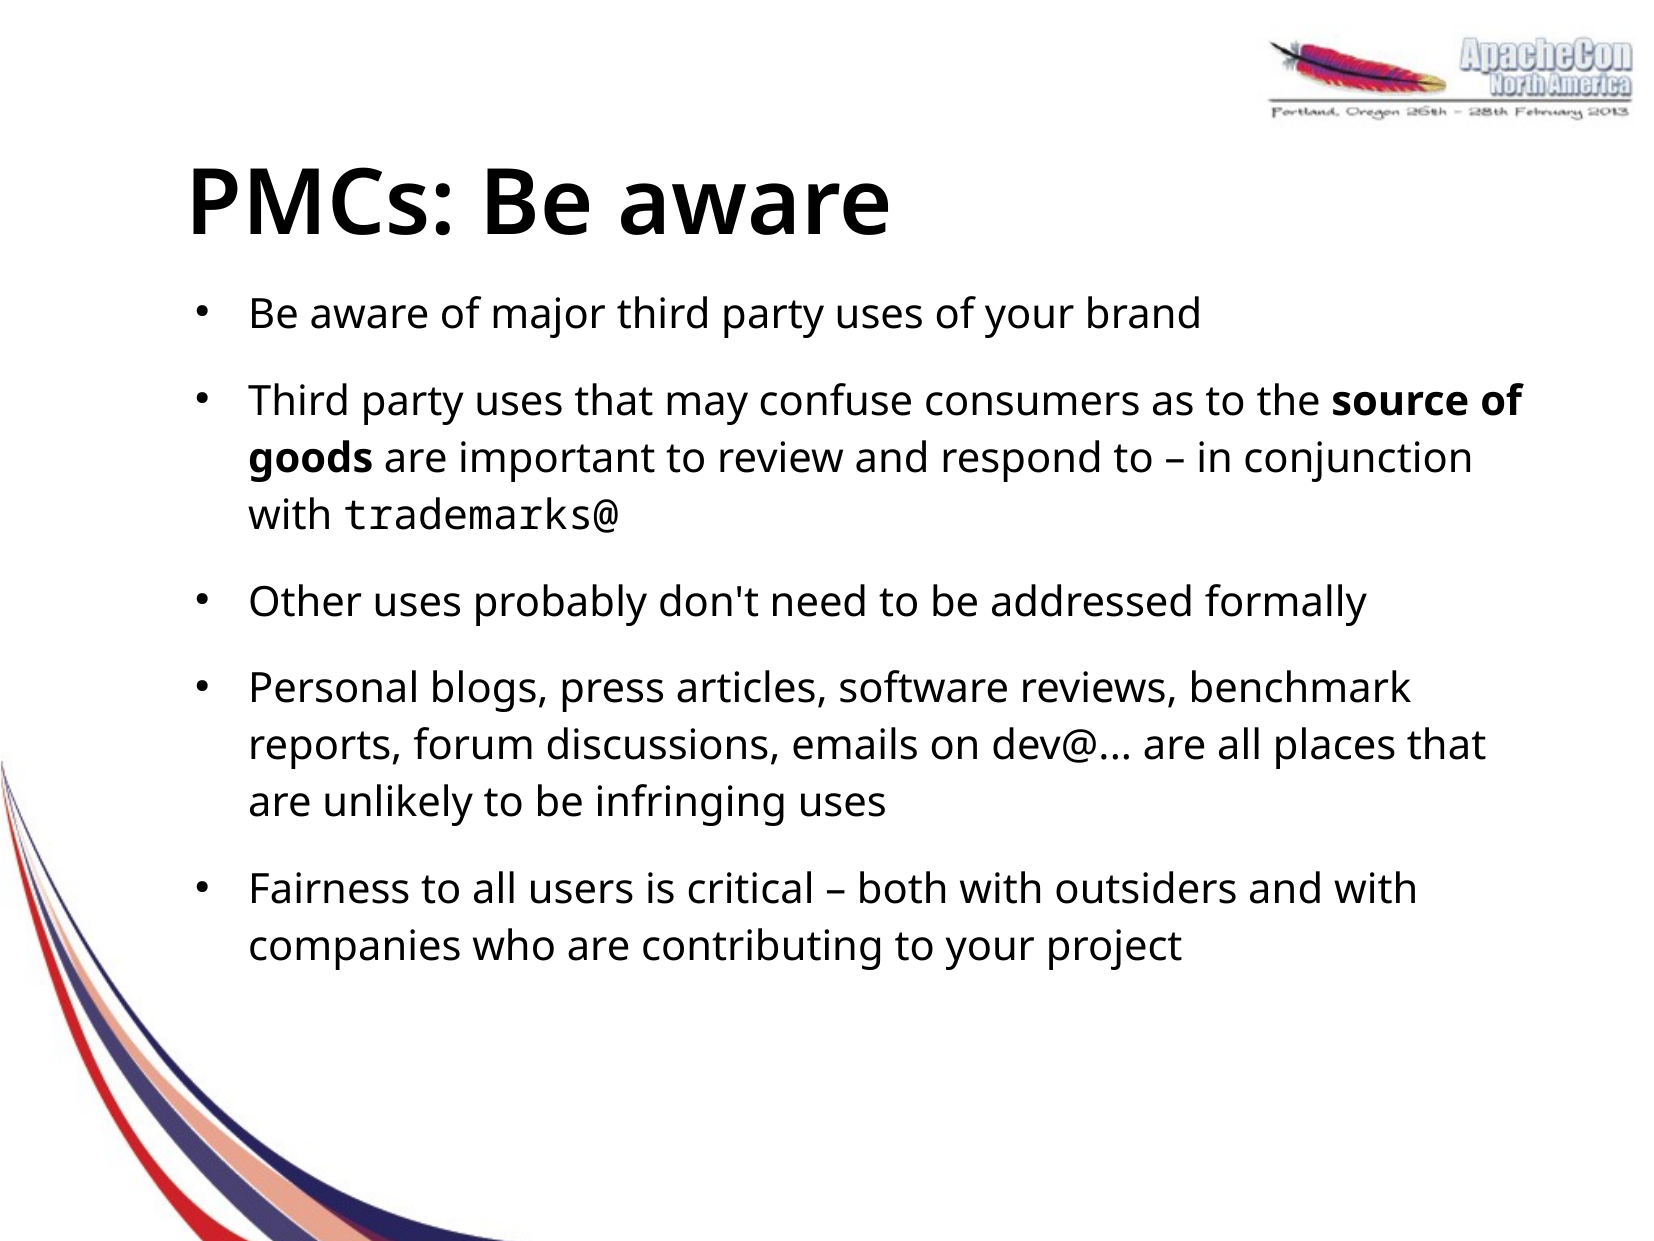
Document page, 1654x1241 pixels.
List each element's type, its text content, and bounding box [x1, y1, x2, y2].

list Be aware of major third party uses of your brand Third party uses that may confuse consumers as to the source of goods are important to review and respond to – in conjunction with trademarks@ Other uses probably don't need to be addressed formally Personal blogs, press articles, software reviews, benchmark reports, forum discussions, emails on dev@... are all places that are unlikely to be infringing uses Fairness to all users is critical – both with outsiders and with companies who are contributing to your project [177, 283, 1536, 1052]
title PMCs: Be aware [177, 134, 1536, 262]
picture [0, 0, 1654, 1241]
